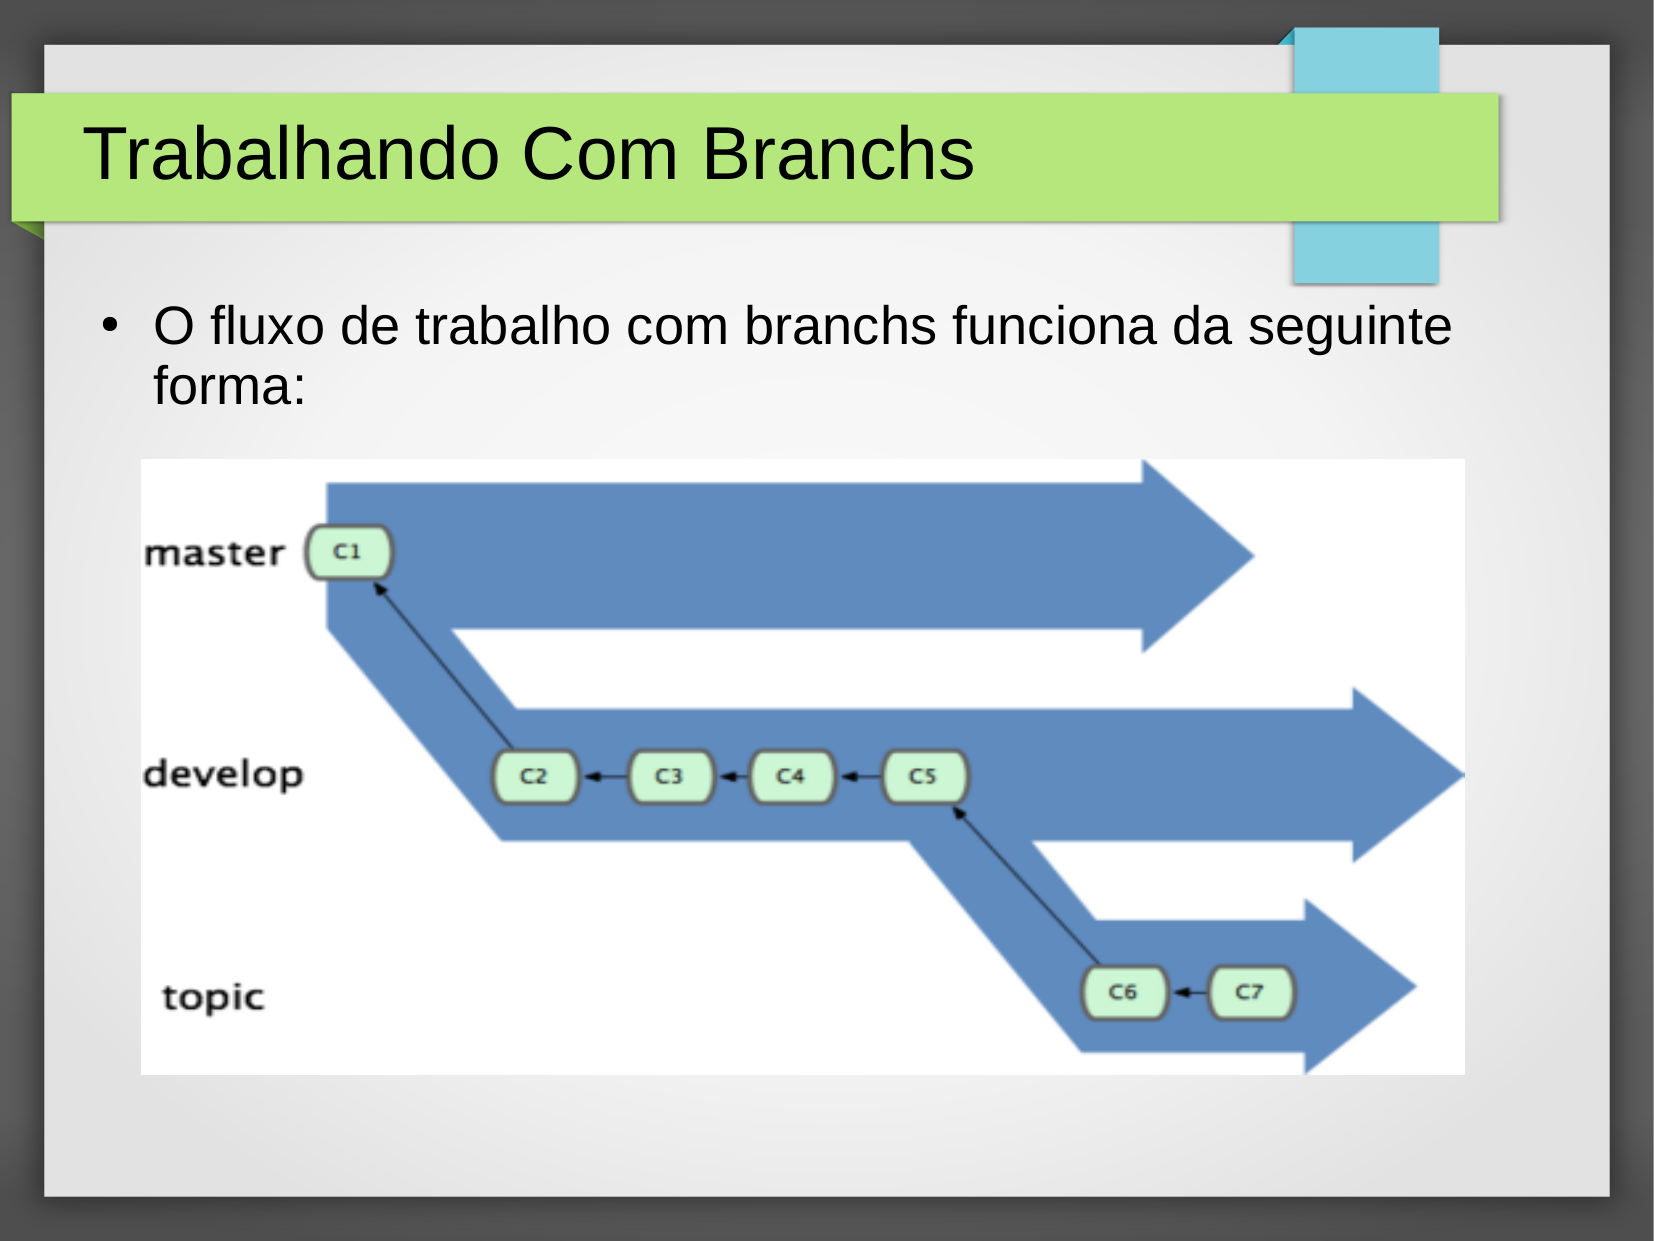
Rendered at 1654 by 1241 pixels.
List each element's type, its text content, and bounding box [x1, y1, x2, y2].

title Trabalhando Com Branchs [82, 94, 1264, 213]
list O fluxo de trabalho com branchs funciona da seguinte forma: [82, 295, 1571, 438]
picture [0, 0, 1654, 1241]
